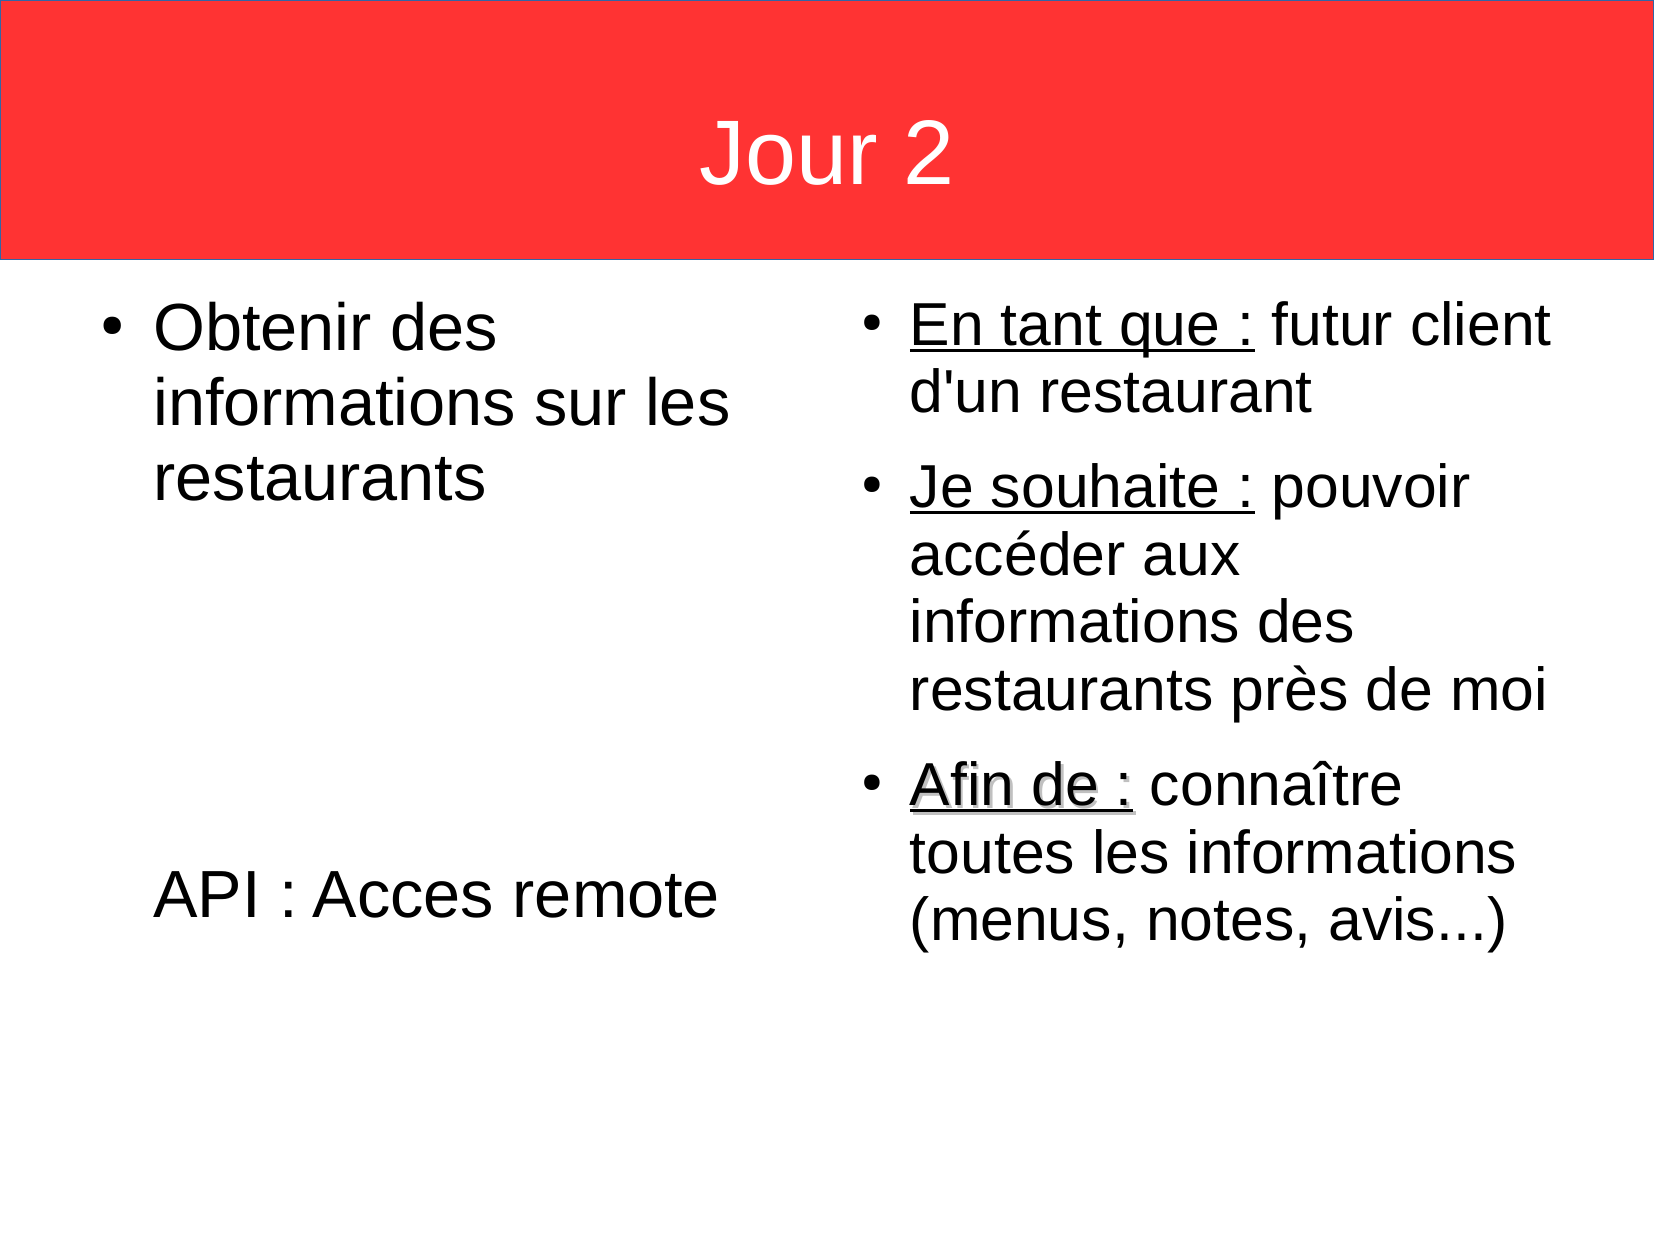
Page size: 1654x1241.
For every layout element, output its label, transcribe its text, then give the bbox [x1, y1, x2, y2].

list Obtenir des informations sur les restaurants API : Acces remote [82, 290, 809, 1010]
list En tant que : futur client d'un restaurant Je souhaite : pouvoir accéder aux informations des restaurants près de moi Afin de : connaître toutes les informations (menus, notes, avis...) [845, 290, 1572, 1010]
title Jour 2 [82, 49, 1571, 257]
text_box [0, 0, 1654, 260]
